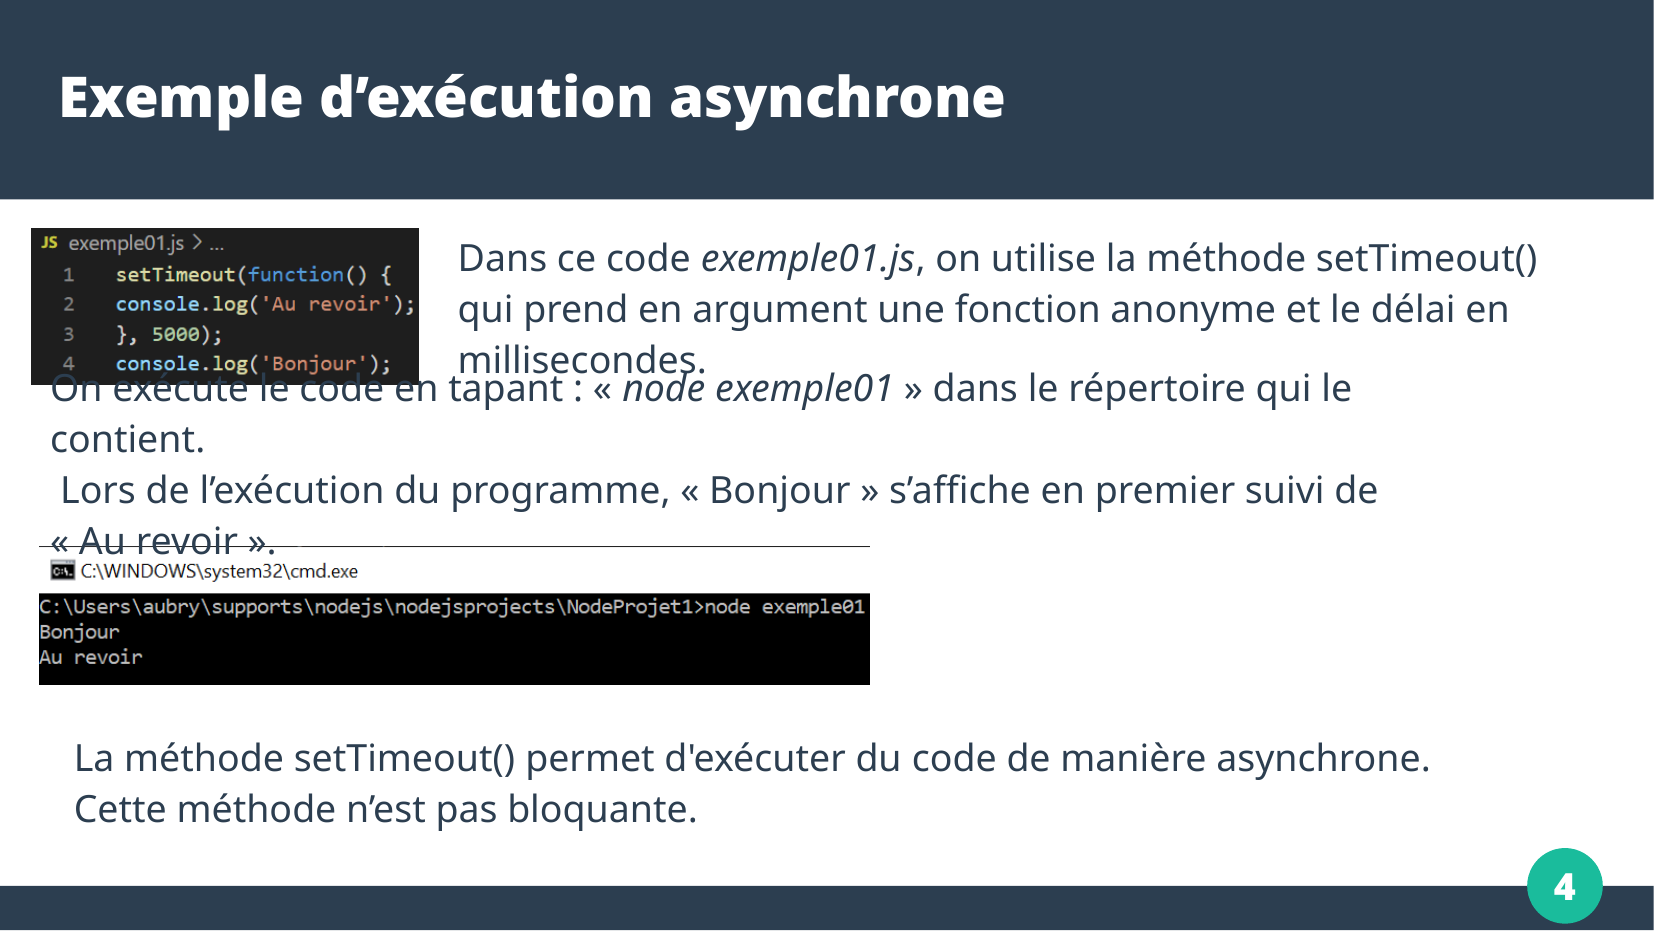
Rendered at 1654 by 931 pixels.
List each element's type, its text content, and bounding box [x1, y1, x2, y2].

text_box On exécute le code en tapant : « node exemple01 » dans le répertoire qui le contient. Lors de l’exécution du programme, « Bonjour » s’affiche en premier suivi de « Au revoir ». [35, 408, 1453, 519]
text_box Dans ce code exemple01.js, on utilise la méthode setTimeout() qui prend en argument une fonction anonyme et le délai en millisecondes. [442, 236, 1595, 380]
picture [56, 377, 73, 385]
text_box La méthode setTimeout() permet d'exécuter du code de manière asynchrone. Cette méthode n’est pas bloquante. [59, 727, 1447, 838]
picture [39, 546, 870, 685]
title Exemple d’exécution asynchrone [59, 37, 1595, 155]
picture [31, 228, 419, 385]
picture [108, 546, 119, 552]
picture [196, 546, 207, 552]
